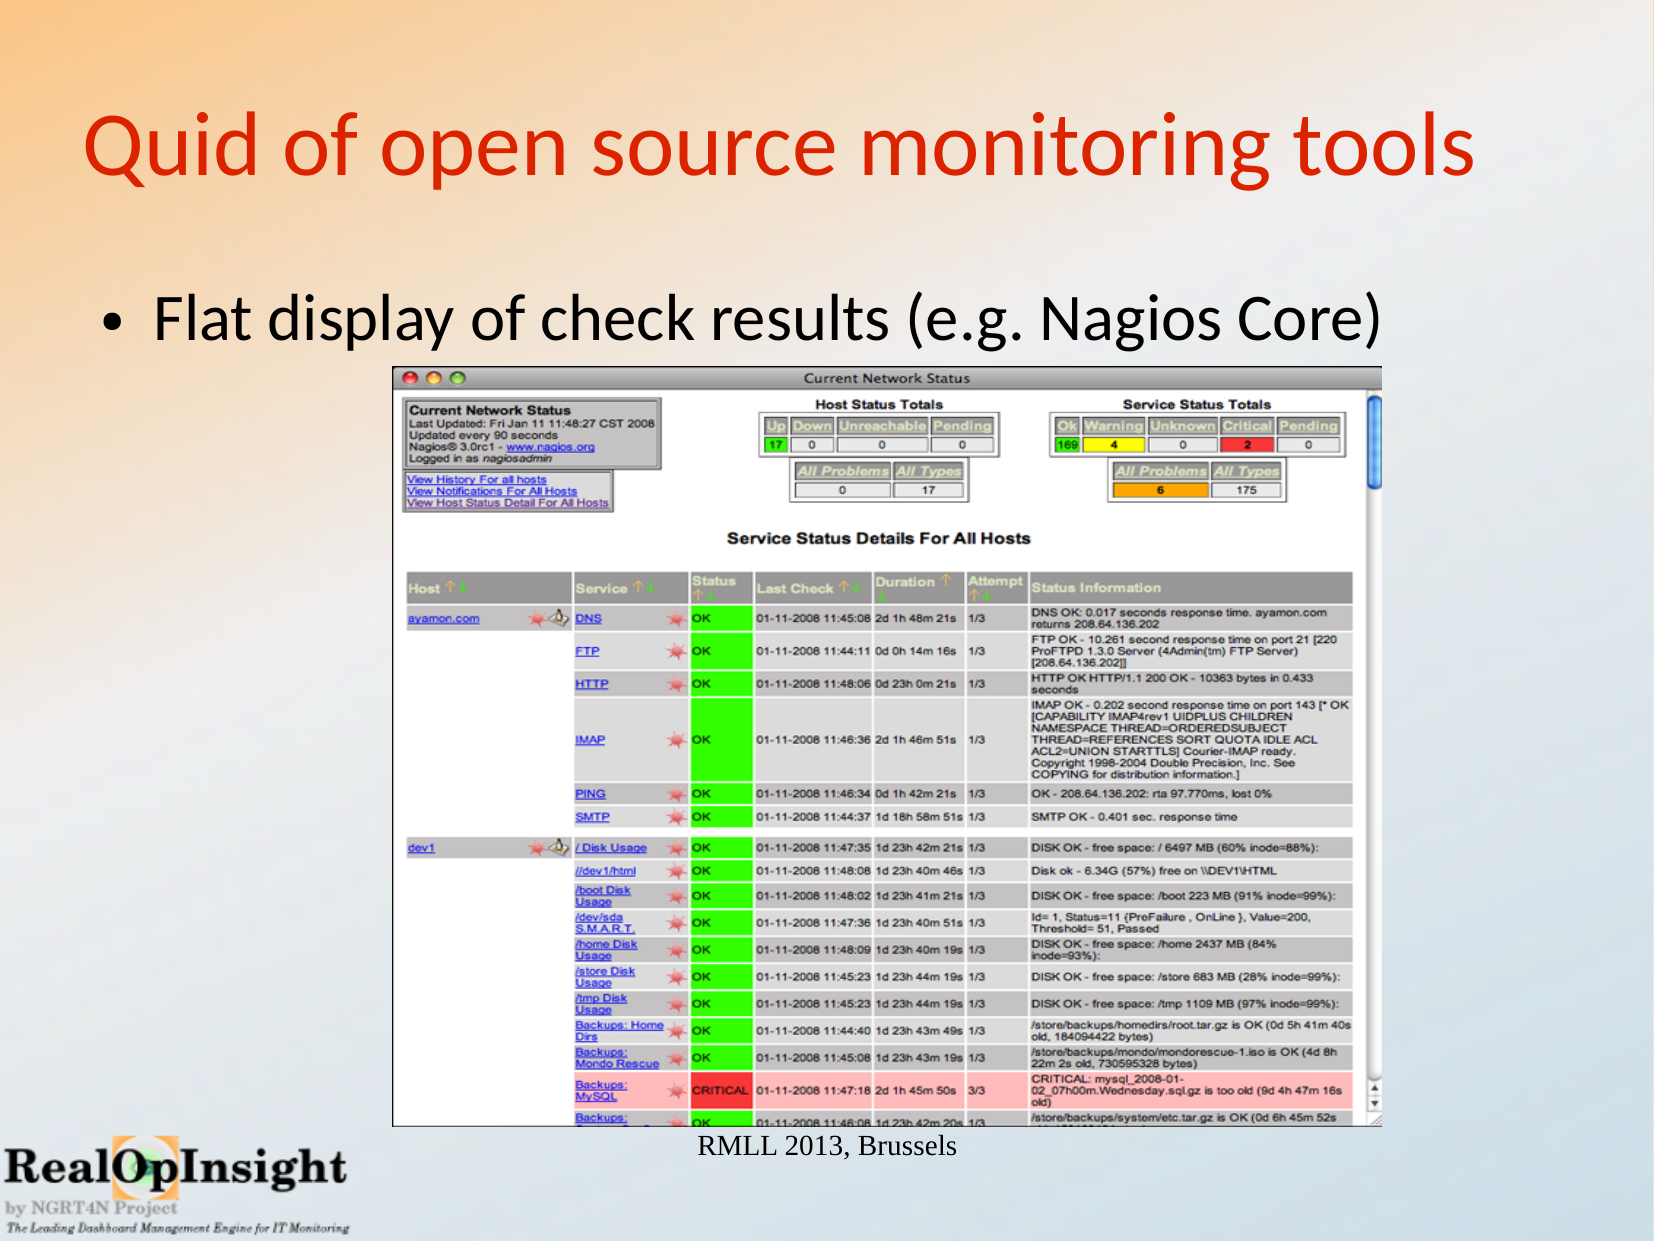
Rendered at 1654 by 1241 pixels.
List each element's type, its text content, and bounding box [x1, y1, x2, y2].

list Flat display of check results (e.g. Nagios Core) [82, 290, 1538, 1010]
title Quid of open source monitoring tools [82, 49, 1548, 257]
picture [0, 0, 1654, 1241]
